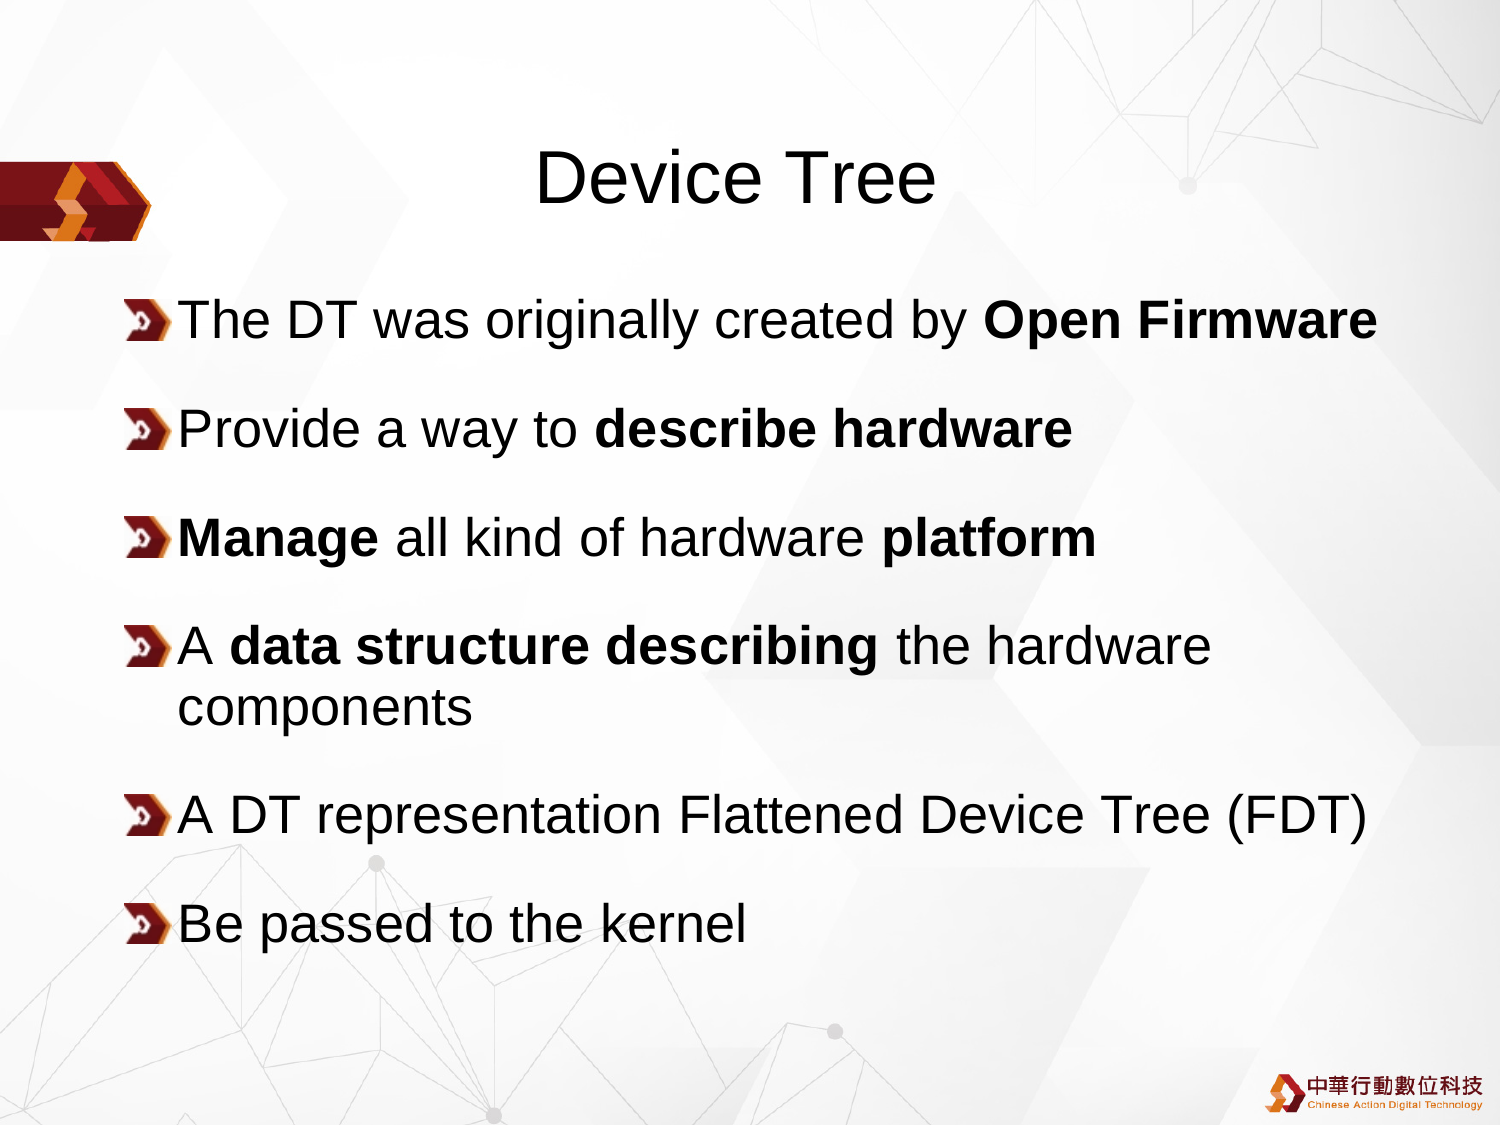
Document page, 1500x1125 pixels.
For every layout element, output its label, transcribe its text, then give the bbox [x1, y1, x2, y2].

list The DT was originally created by Open Firmware Provide a way to describe hardware Manage all kind of hardware platform A data structure describing the hardware components A DT representation Flattened Device Tree (FDT) Be passed to the kernel [107, 290, 1425, 954]
picture [0, 0, 1500, 1125]
title Device Tree [107, 101, 1367, 255]
